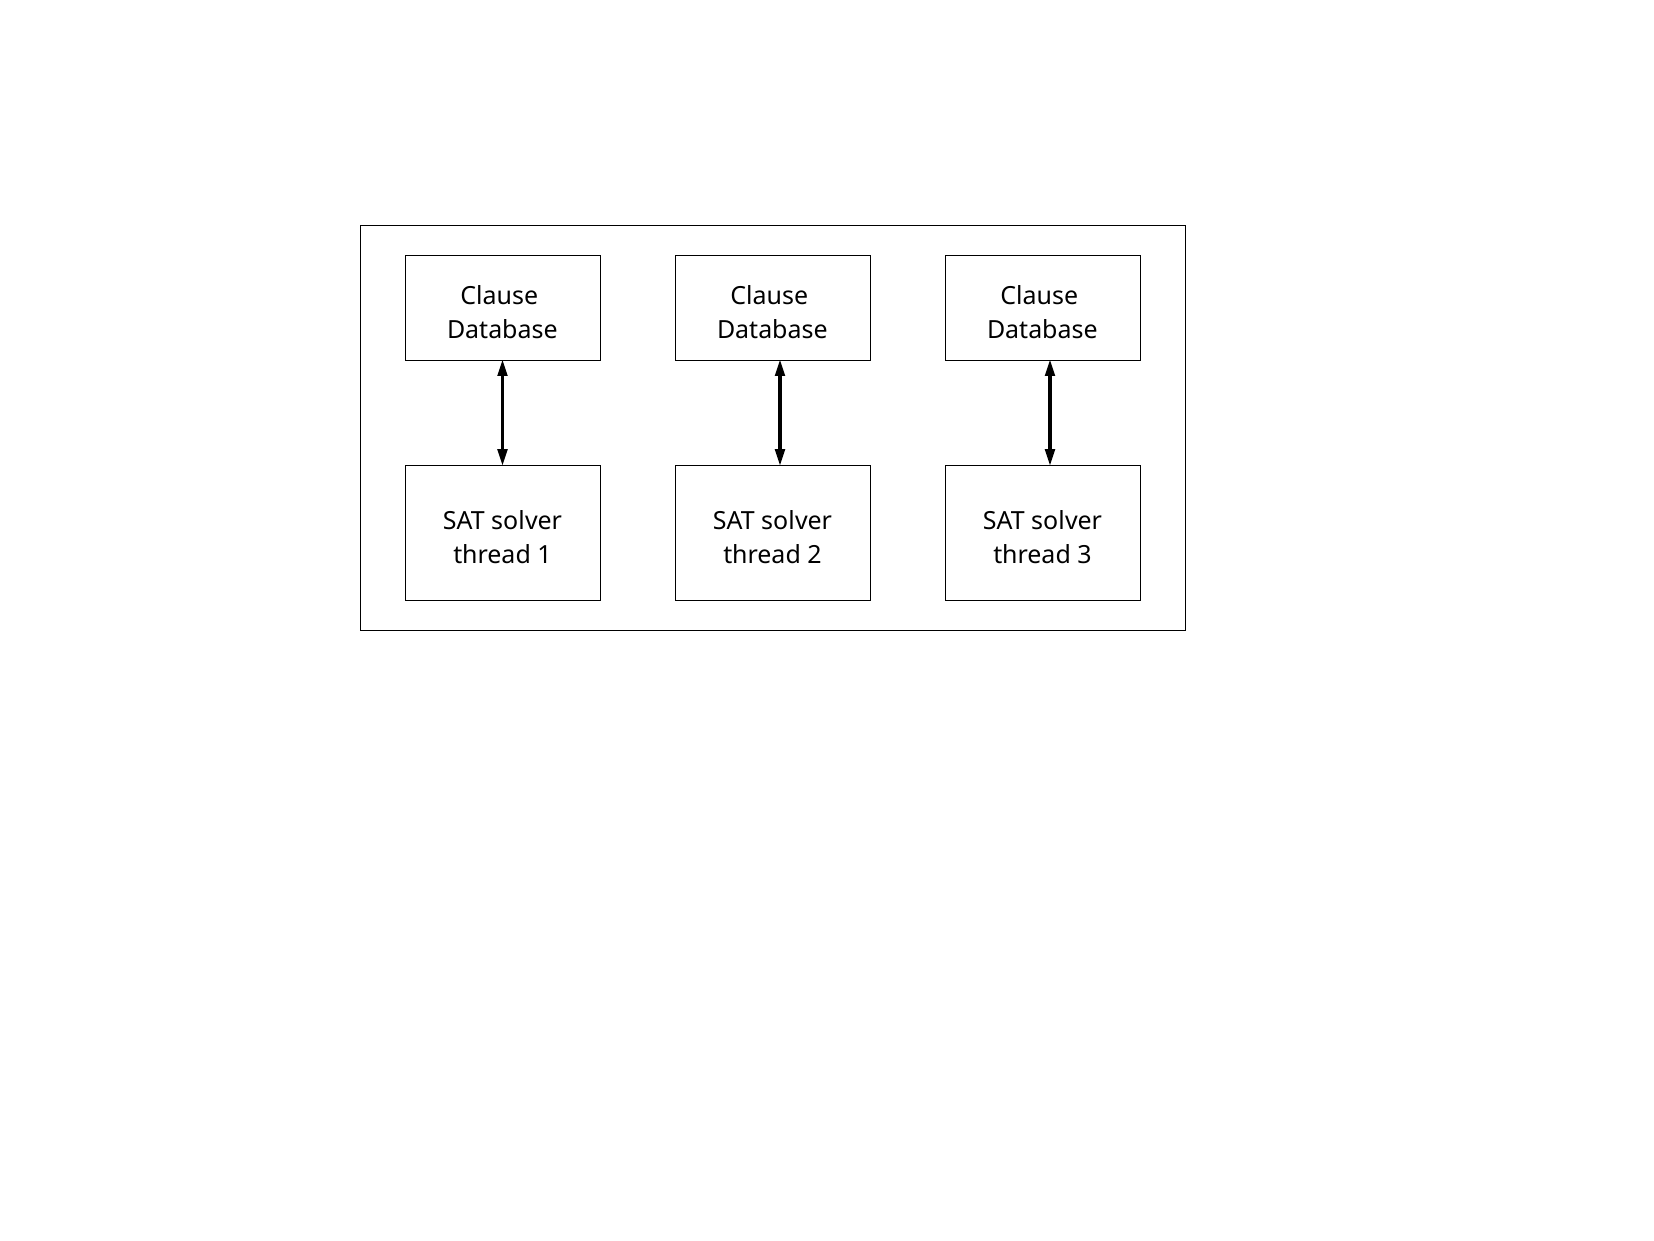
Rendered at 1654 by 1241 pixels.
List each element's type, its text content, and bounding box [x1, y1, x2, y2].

text_box SAT solver thread 1 [405, 495, 601, 570]
text_box Clause Database [675, 270, 871, 346]
text_box Clause Database [945, 270, 1141, 346]
text_box SAT solver thread 3 [945, 495, 1141, 570]
text_box SAT solver thread 2 [675, 495, 871, 570]
text_box Clause Database [405, 270, 601, 346]
